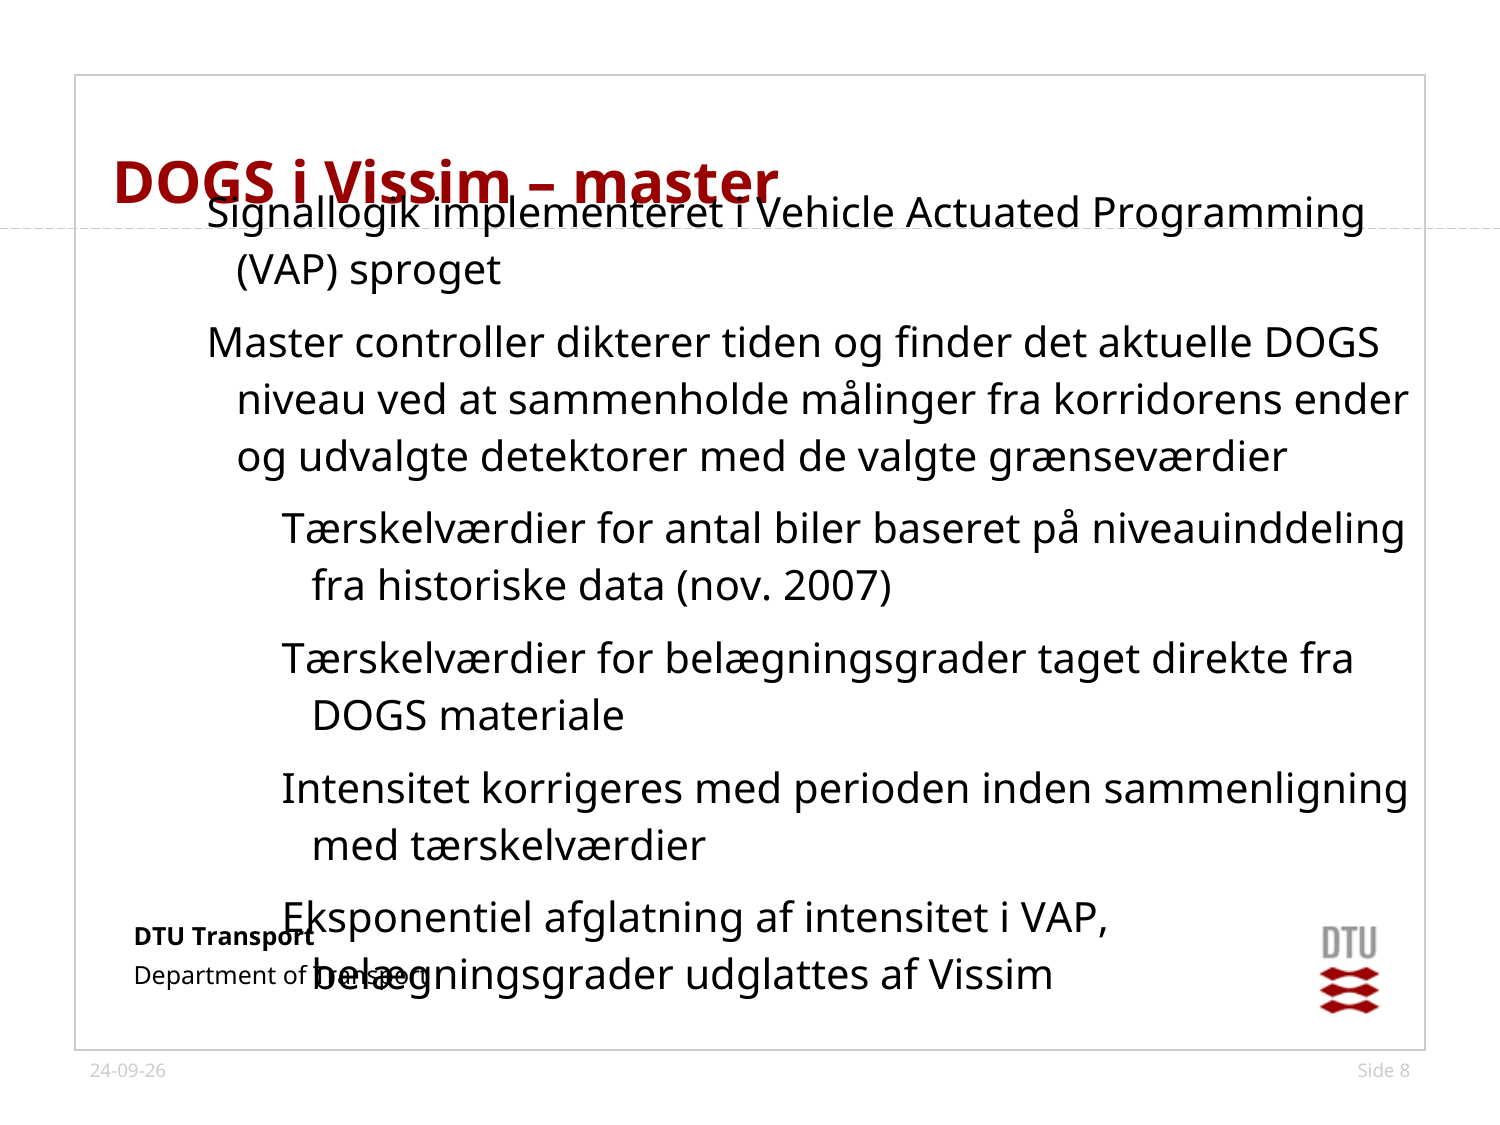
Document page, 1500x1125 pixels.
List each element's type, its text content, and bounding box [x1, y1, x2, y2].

title DOGS i Vissim – master [112, 132, 1401, 231]
subtitle Signallogik implementeret i Vehicle Actuated Programming (VAP) sproget Master controller dikterer tiden og finder det aktuelle DOGS niveau ved at sammenholde målinger fra korridorens ender og udvalgte detektorer med de valgte grænseværdier Tærskelværdier for antal biler baseret på niveauinddeling fra historiske data (nov. 2007) Tærskelværdier for belægningsgrader taget direkte fra DOGS materiale Intensitet korrigeres med perioden inden sammenligning med tærskelværdier Eksponentiel afglatning af intensitet i VAP, belægningsgrader udglattes af Vissim [206, 224, 1418, 961]
picture [1297, 961, 1418, 1034]
